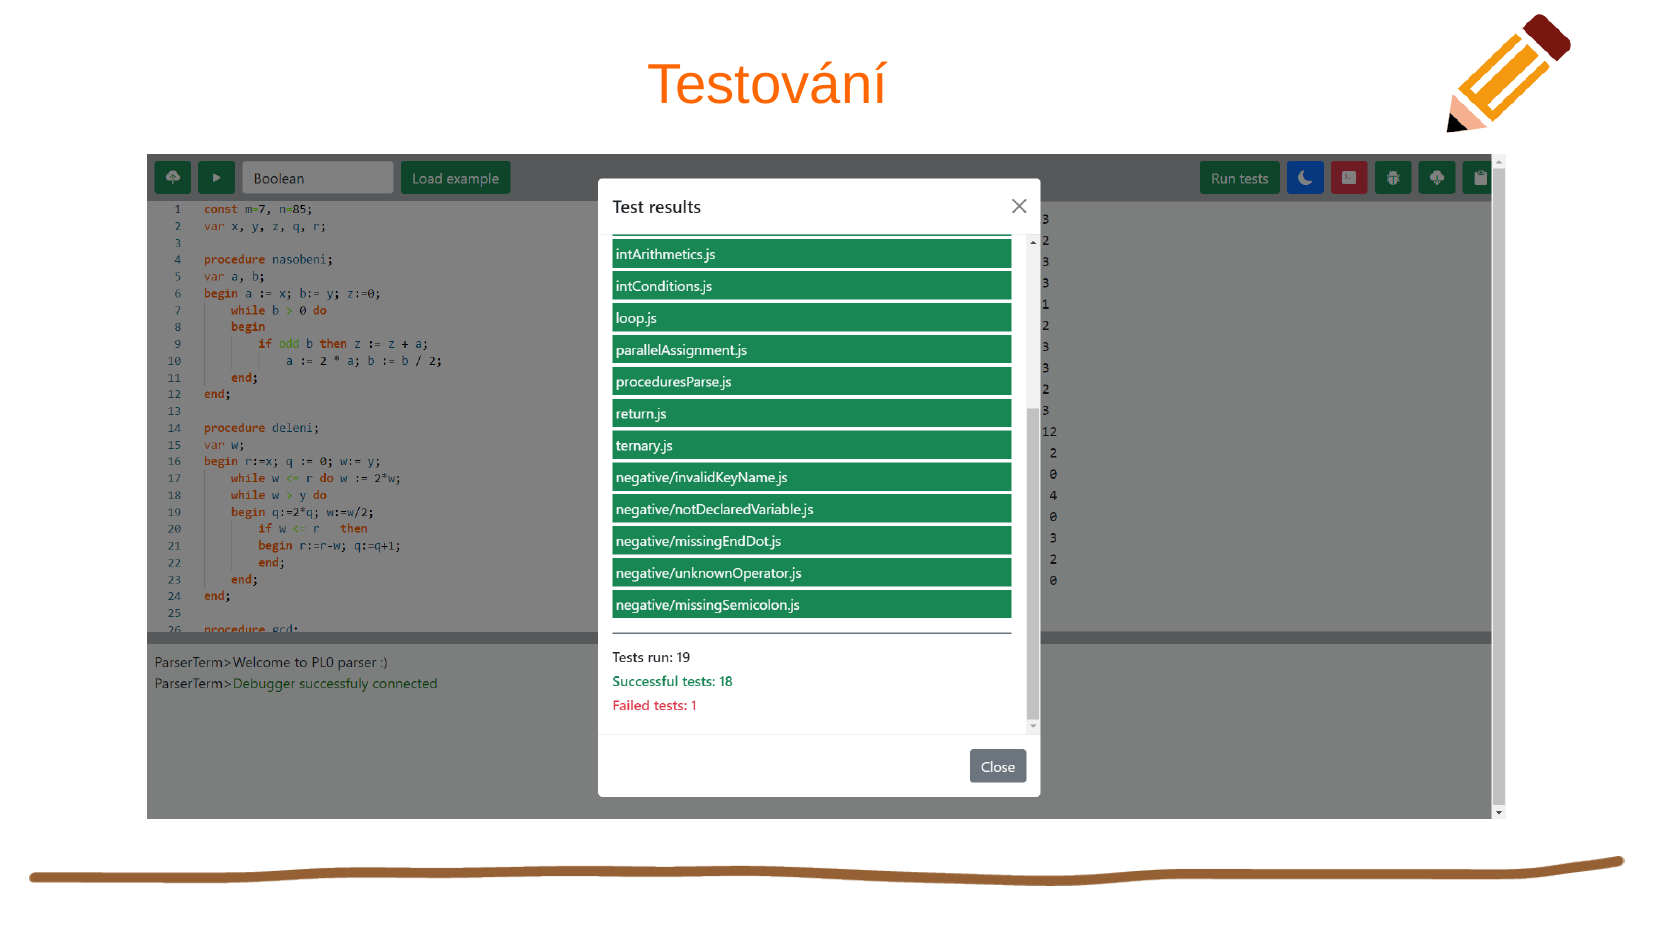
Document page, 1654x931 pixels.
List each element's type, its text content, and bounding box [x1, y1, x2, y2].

picture [147, 154, 1506, 819]
title Testování [88, 29, 1447, 133]
